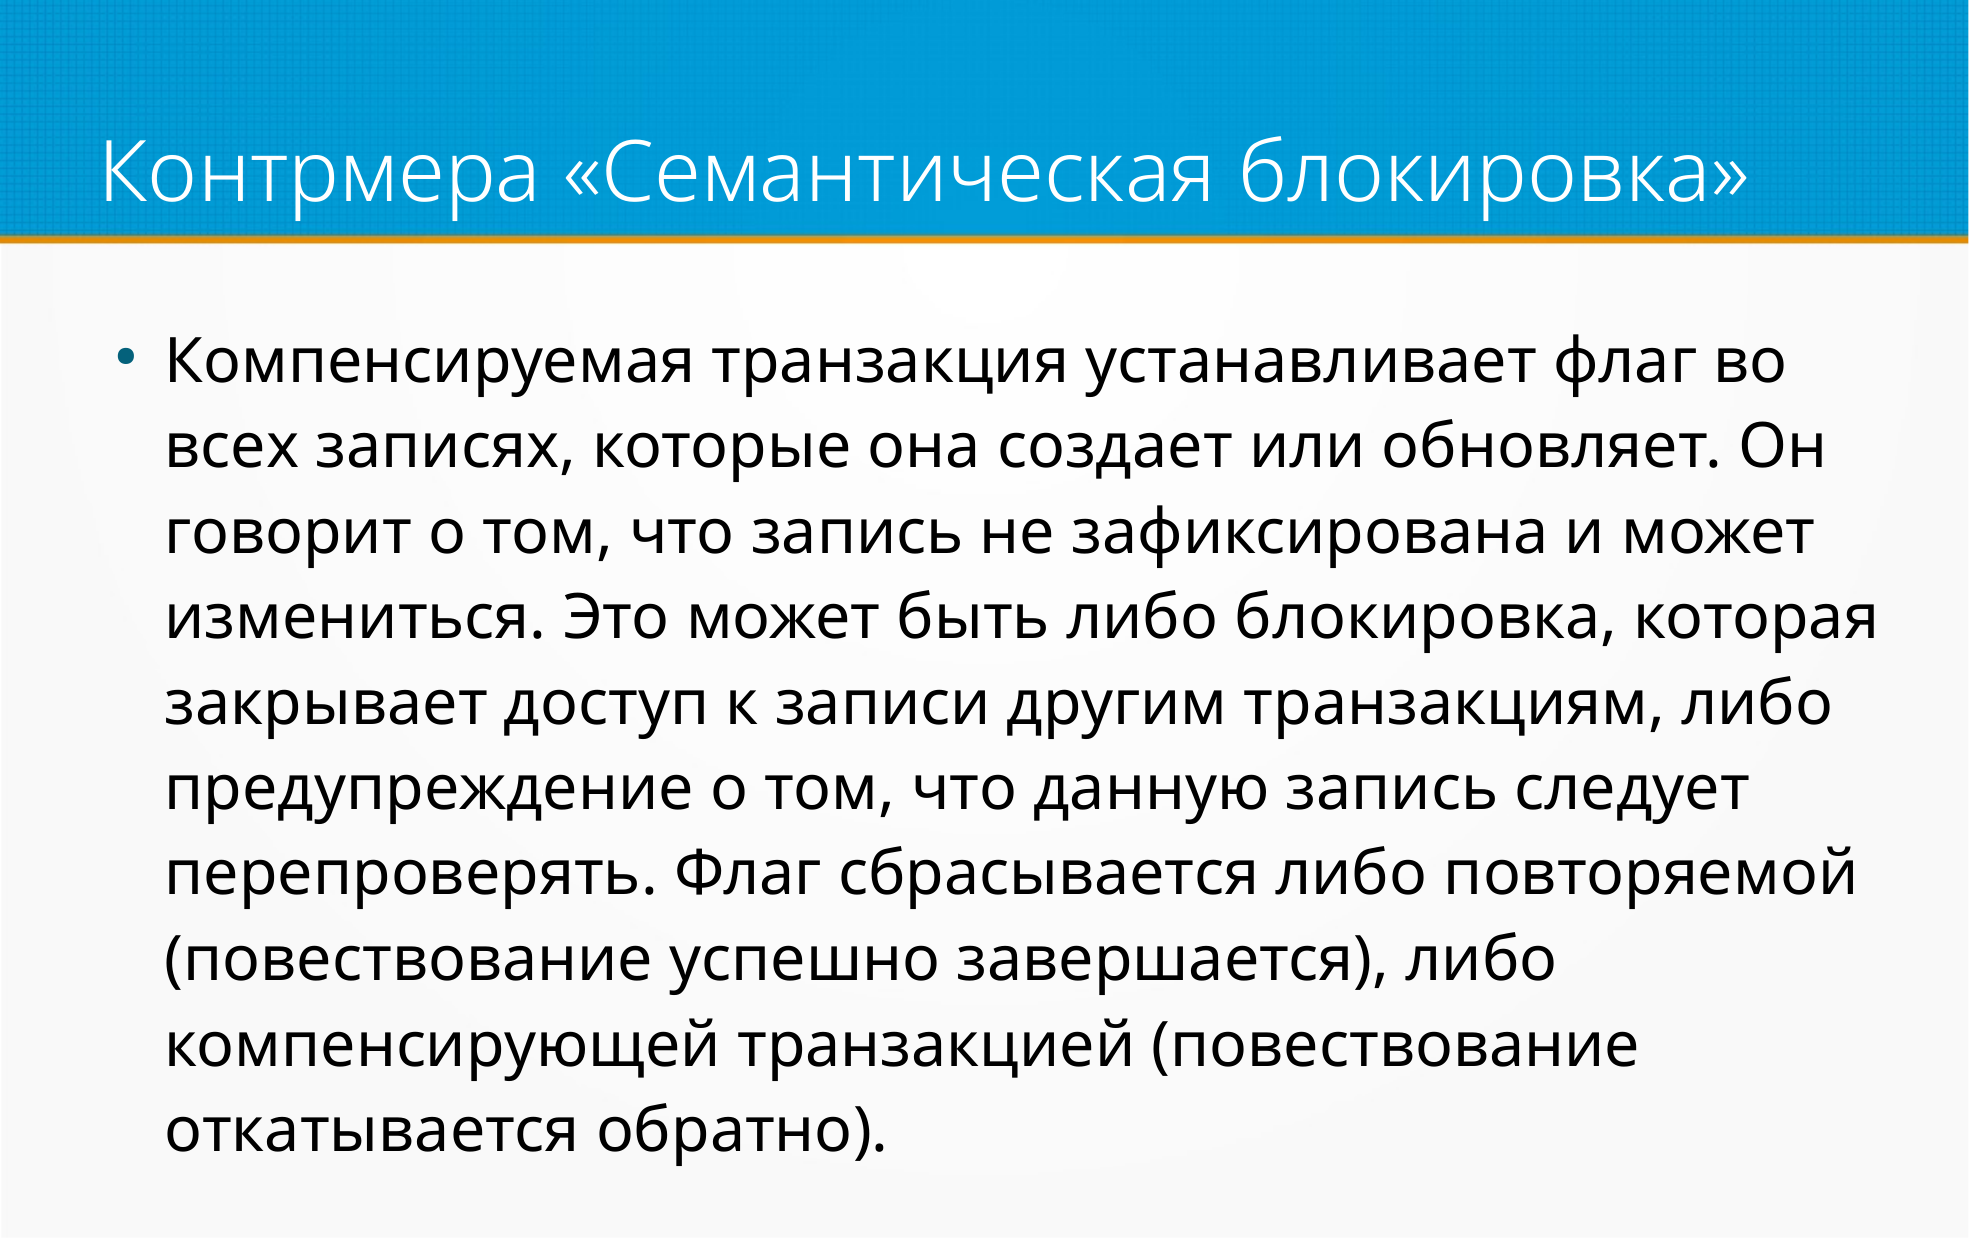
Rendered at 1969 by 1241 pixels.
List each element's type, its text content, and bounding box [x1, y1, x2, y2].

list Компенсируемая транзакция устанавливает флаг во всех записях, которые она создает или обновляет. Он говорит о том, что запись не зафиксирована и может измениться. Это может быть либо блокировка, которая закрывает доступ к записи другим транзакциям, либо предупреждение о том, что данную запись следует перепроверять. Флаг сбрасывается либо повторяемой (повествование успешно завершается), либо компенсирующей транзакцией (повествование откатывается обратно). [98, 315, 1914, 1182]
title Контрмера «Семантическая блокировка» [98, 19, 1870, 227]
picture [0, 233, 1969, 1241]
